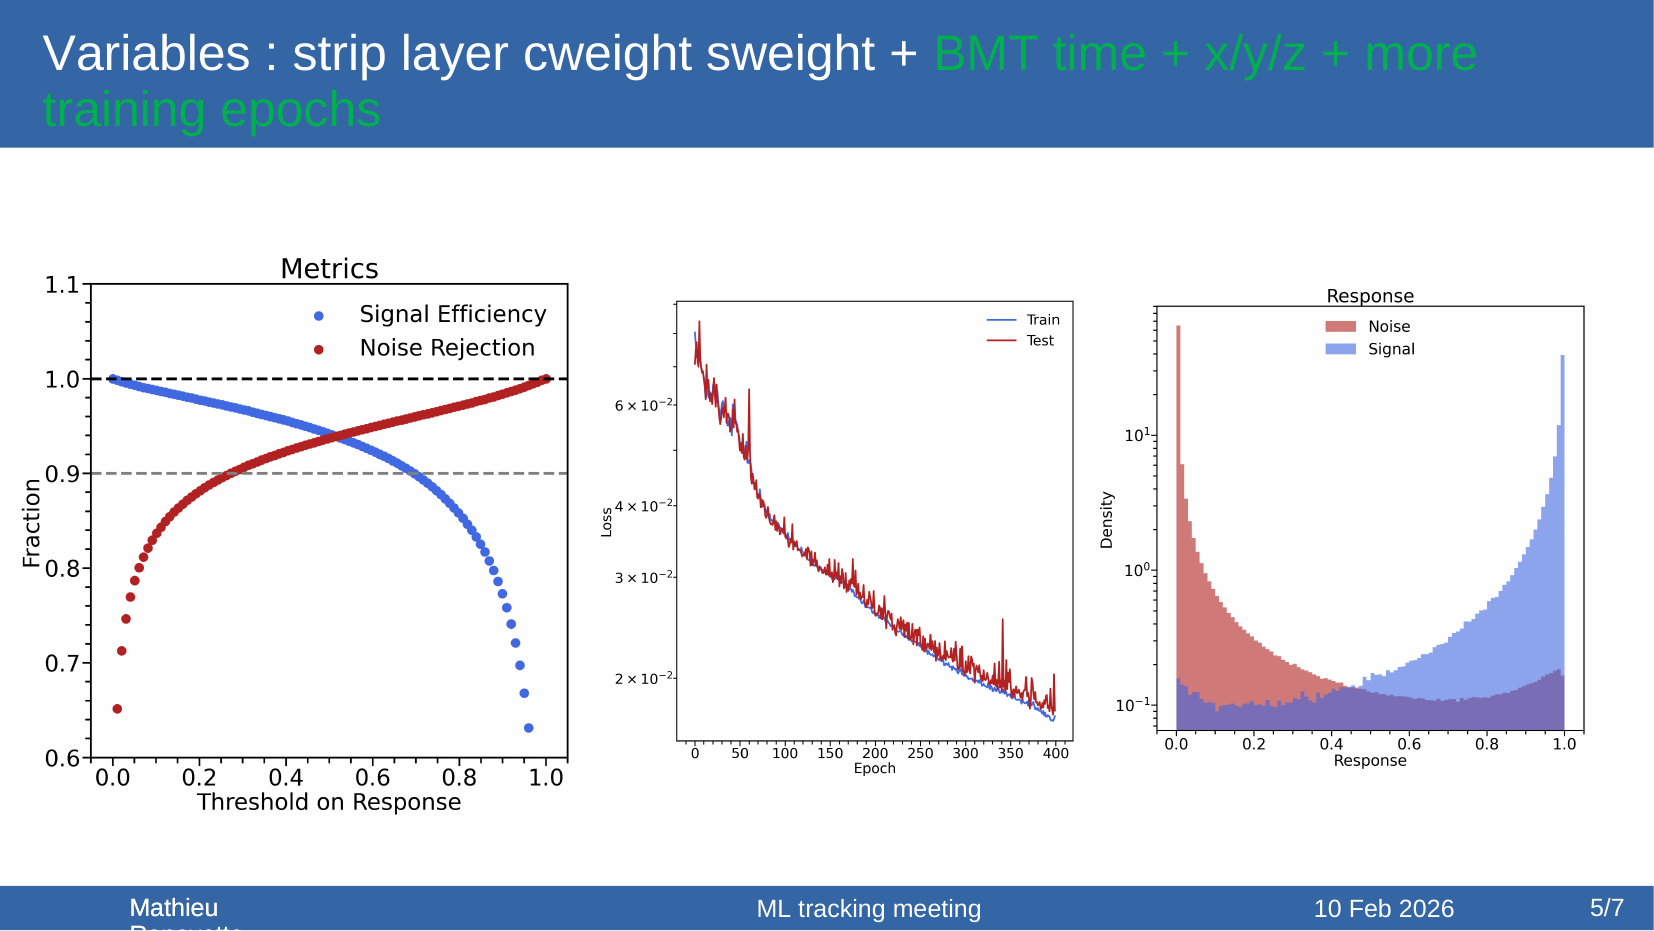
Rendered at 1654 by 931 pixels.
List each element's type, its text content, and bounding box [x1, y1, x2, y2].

text_box 10 Feb 2026 [1299, 887, 1536, 931]
text_box ML tracking meeting [734, 887, 1010, 931]
text_box 5/7 [1575, 885, 1654, 930]
text_box [226, 885, 1654, 931]
text_box Mathieu Ronayette [114, 885, 355, 929]
text_box Variables : strip layer cweight sweight + BMT time + x/y/z + more training epochs [27, 18, 1536, 150]
text_box [0, 0, 1654, 148]
text_box [0, 885, 131, 931]
picture [14, 210, 1639, 825]
